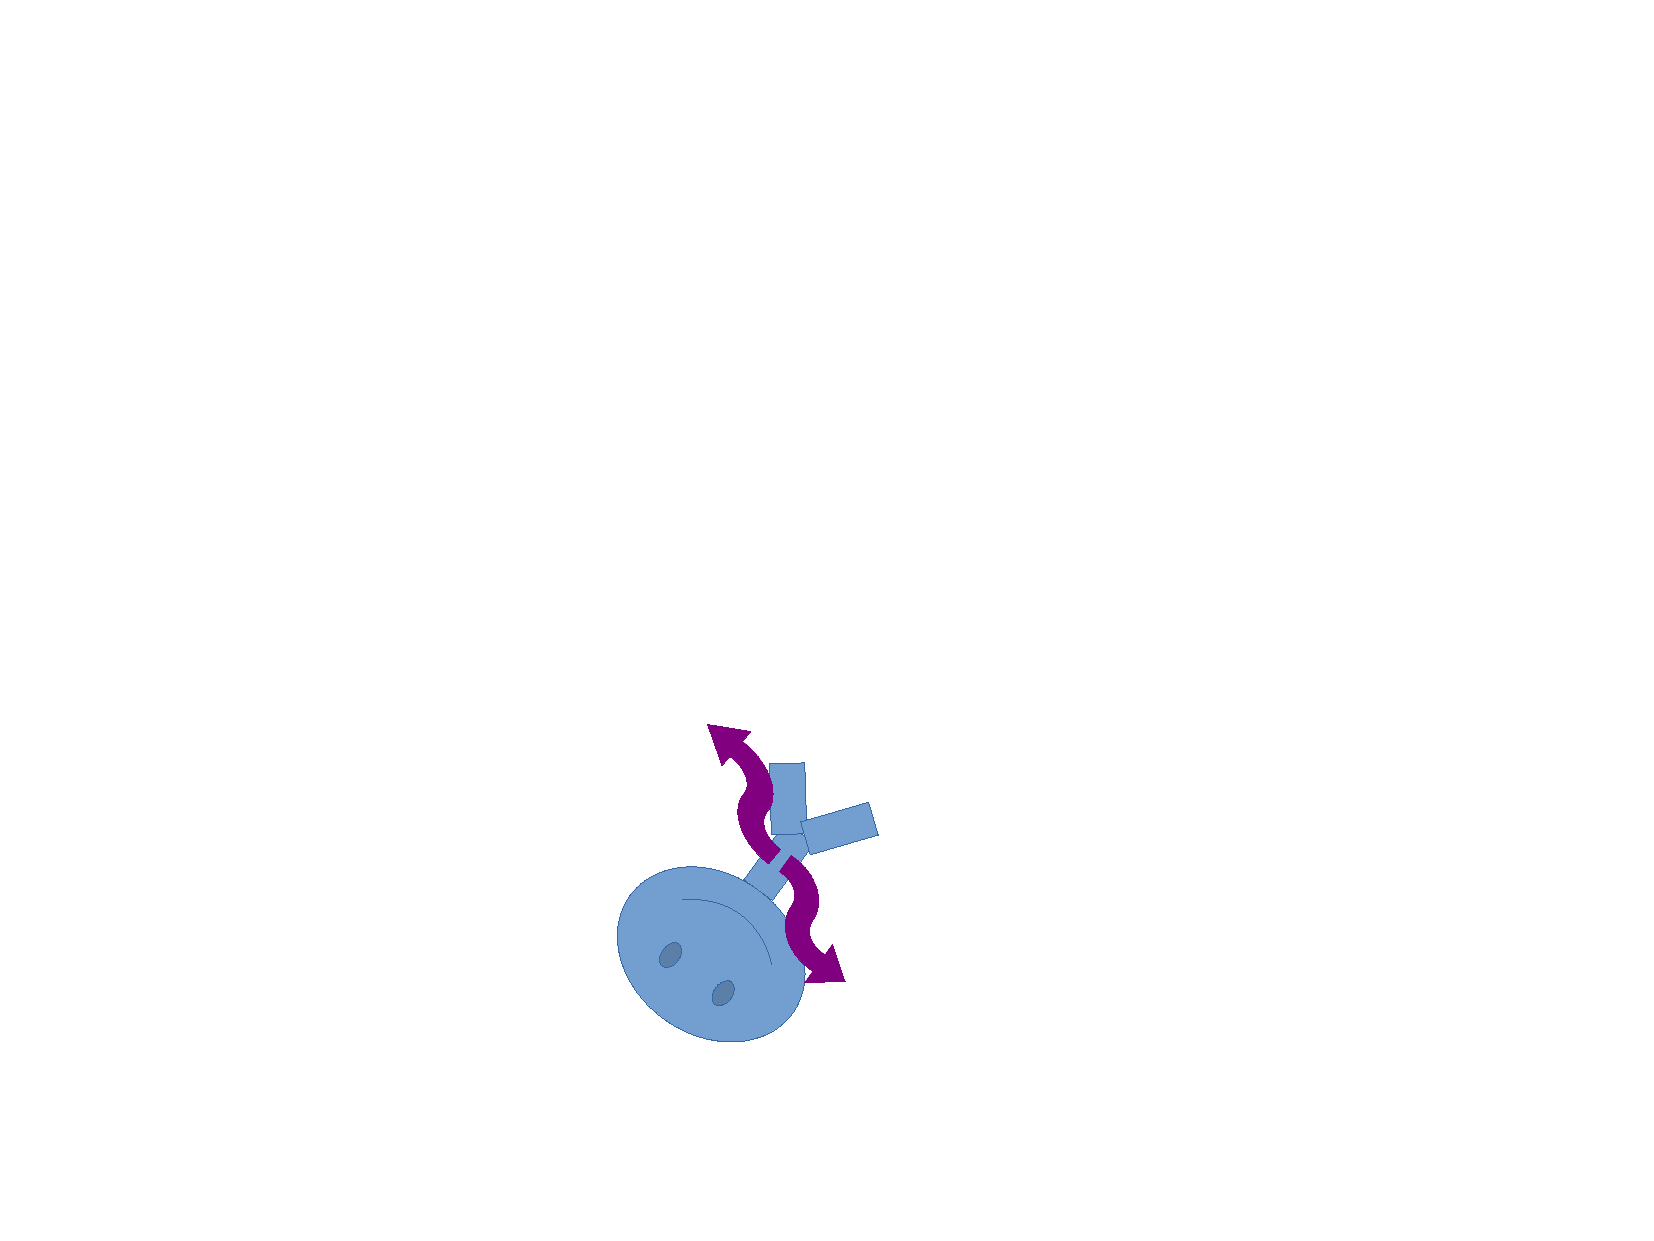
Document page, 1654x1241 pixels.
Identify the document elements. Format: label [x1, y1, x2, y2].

text_box [617, 724, 879, 1042]
